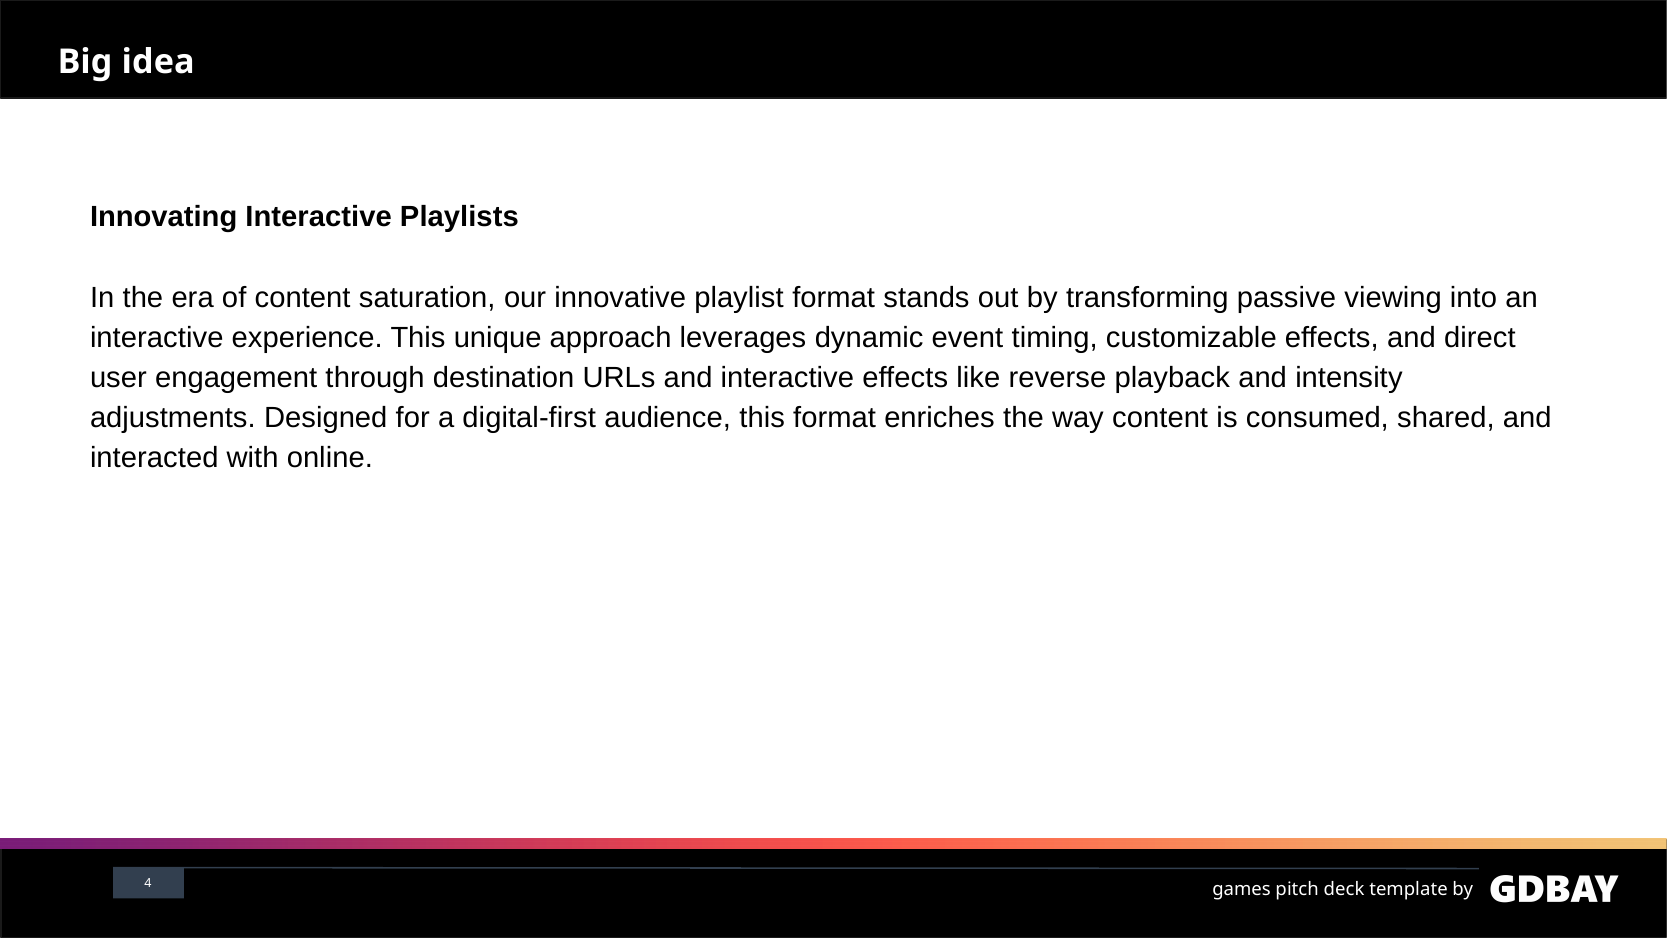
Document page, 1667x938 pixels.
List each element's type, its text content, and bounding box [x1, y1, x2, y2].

title Big idea [42, 25, 1480, 88]
text_box Innovating Interactive Playlists In the era of content saturation, our innovative playlist format stands out by transforming passive viewing into an interactive experience. This unique approach leverages dynamic event timing, customizable effects, and direct user engagement through destination URLs and interactive effects like reverse playback and intensity adjustments. Designed for a digital-first audience, this format enriches the way content is consumed, shared, and interacted with online. [75, 177, 1576, 560]
slide_number <number> [111, 867, 185, 900]
picture [0, 838, 1667, 849]
picture [1479, 863, 1630, 914]
